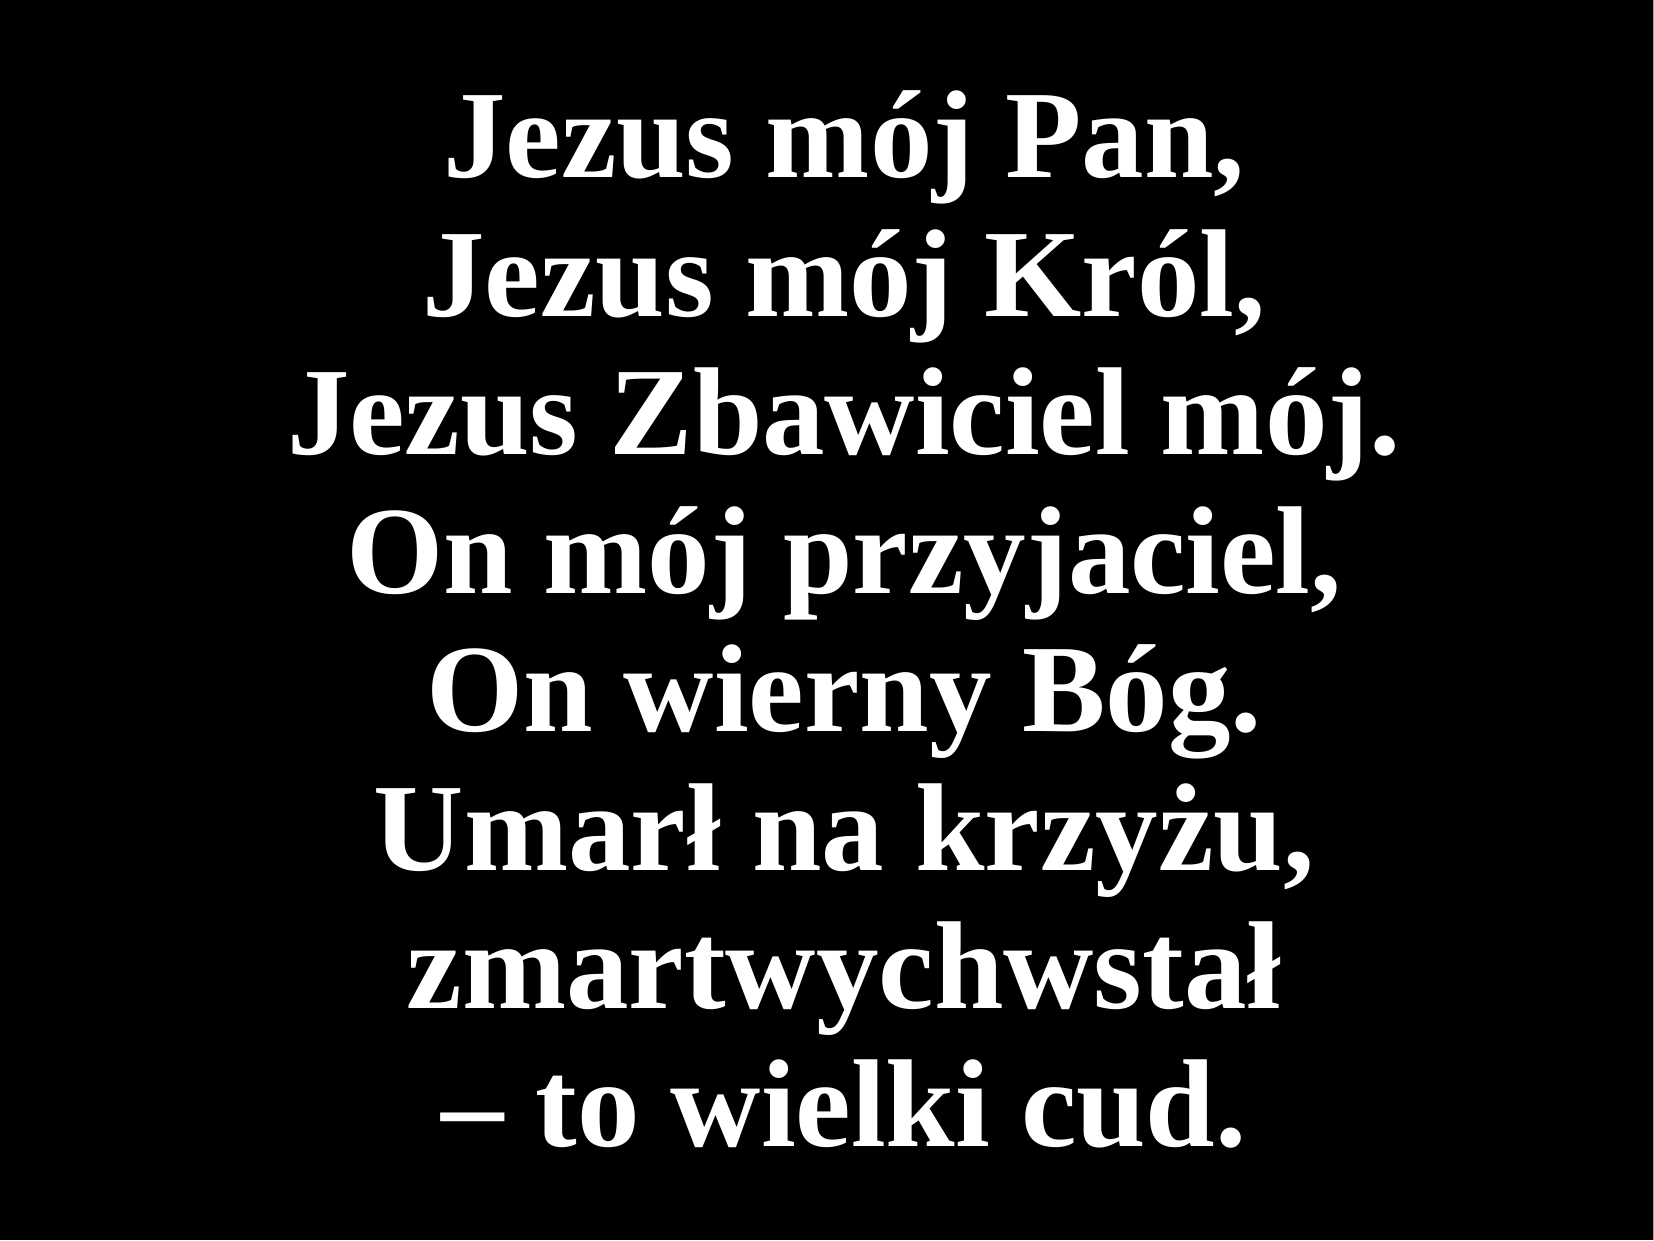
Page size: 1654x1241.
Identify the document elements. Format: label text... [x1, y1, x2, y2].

subtitle Jezus mój Pan, Jezus mój Król, Jezus Zbawiciel mój. On mój przyjaciel, On wierny Bóg. Umarł na krzyżu, zmartwychwstał – to wielki cud. [0, 0, 1654, 1241]
